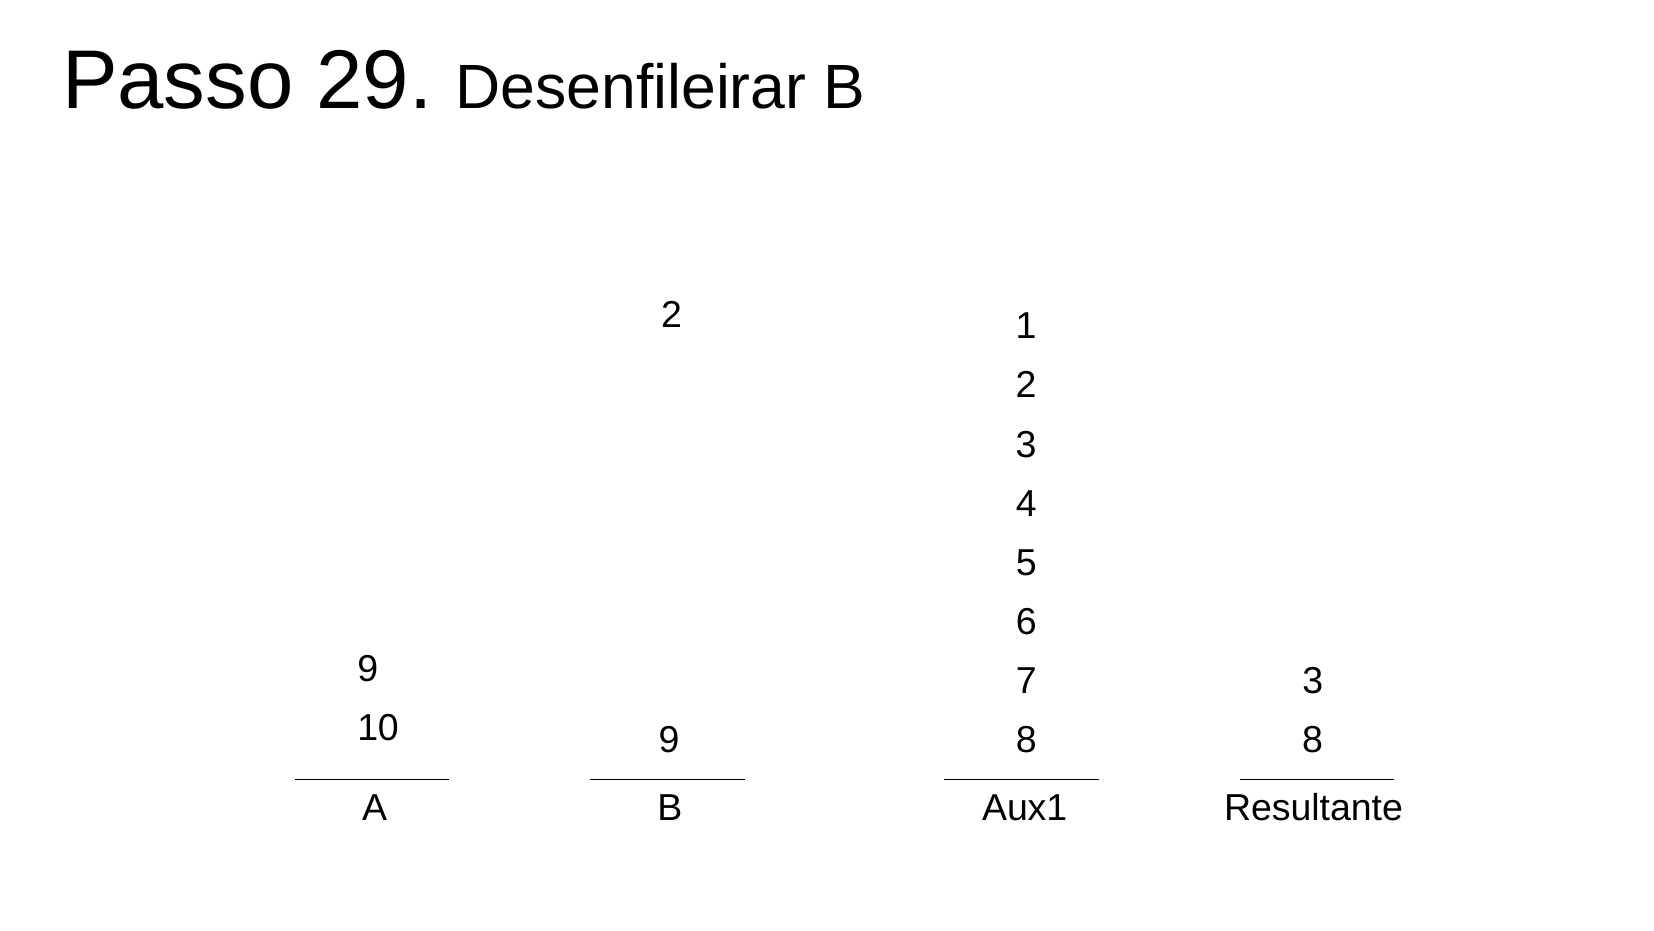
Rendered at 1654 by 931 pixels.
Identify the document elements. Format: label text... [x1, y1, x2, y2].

text_box B [642, 780, 698, 837]
text_box 2 [1000, 356, 1052, 414]
text_box 2 [646, 285, 697, 343]
text_box A [347, 779, 508, 837]
text_box 5 [1001, 533, 1052, 591]
text_box 9 [643, 710, 695, 768]
text_box Passo 29. Desenfileirar B [47, 25, 1607, 274]
text_box Resultante [1209, 779, 1418, 837]
text_box 3 [1287, 651, 1338, 709]
text_box 7 [1001, 651, 1052, 709]
text_box 3 [1000, 415, 1052, 473]
text_box 1 [1000, 297, 1052, 355]
text_box 8 [1287, 710, 1338, 768]
text_box 6 [1001, 592, 1052, 650]
text_box Aux1 [967, 780, 1083, 837]
text_box 9 [342, 640, 393, 697]
text_box 8 [1001, 710, 1052, 768]
text_box 10 [342, 699, 426, 756]
text_box 4 [1000, 474, 1052, 532]
